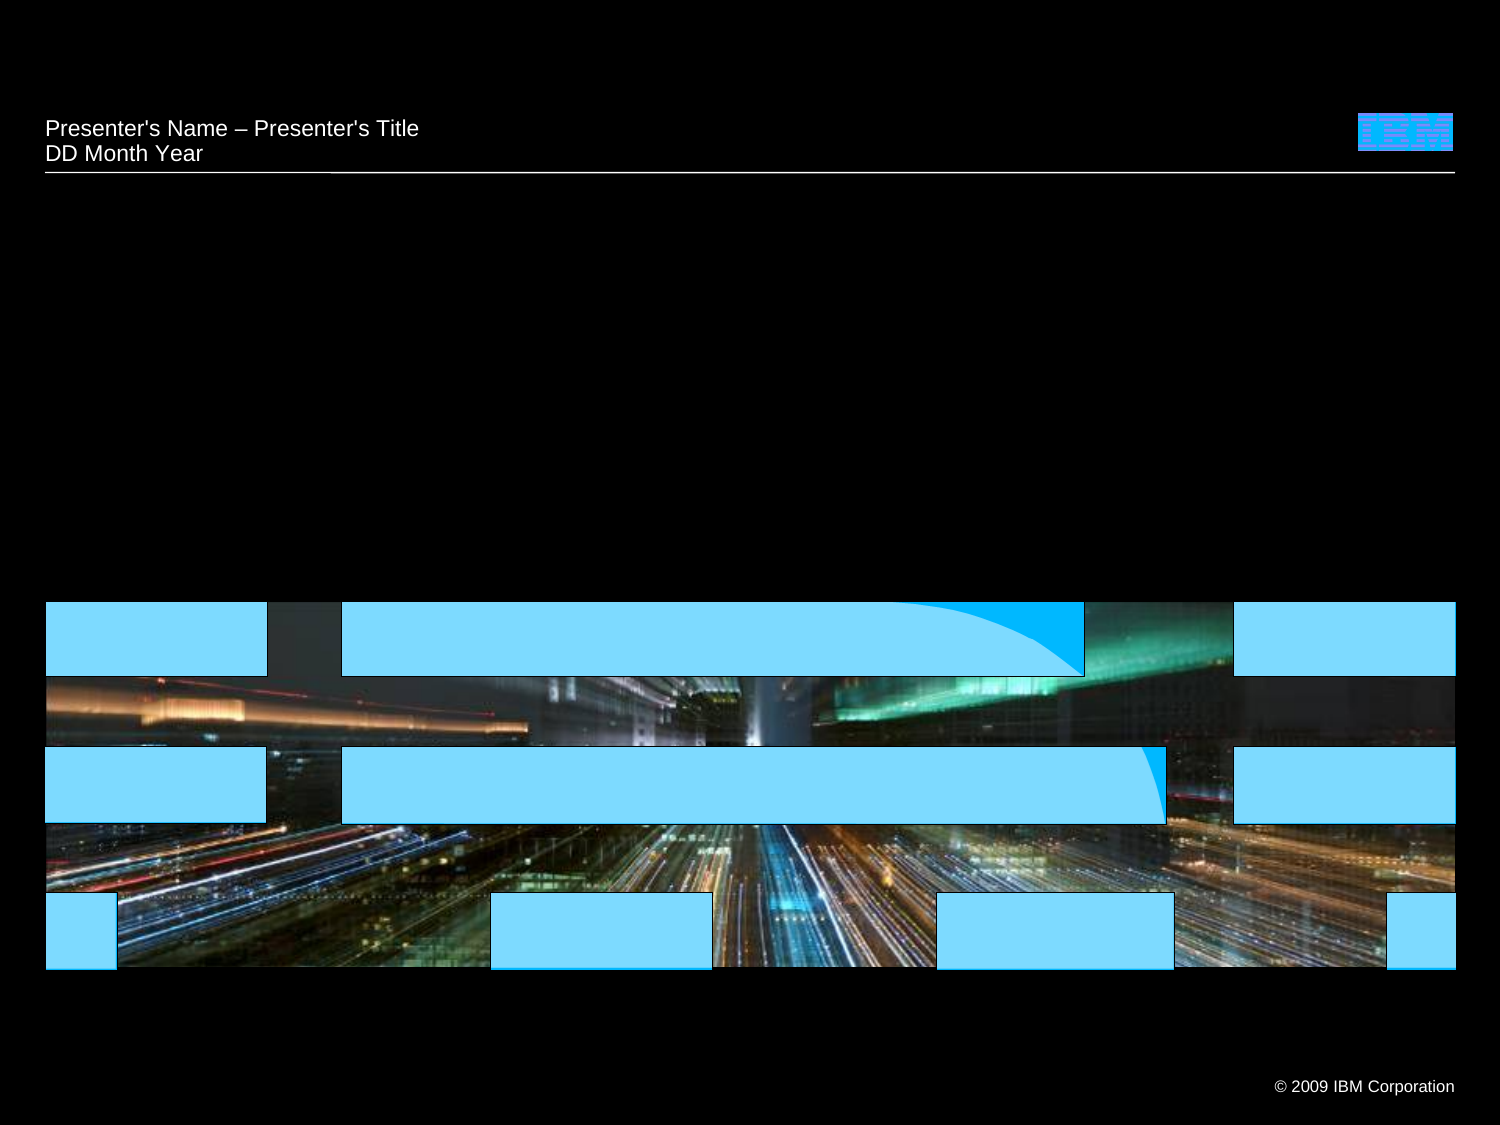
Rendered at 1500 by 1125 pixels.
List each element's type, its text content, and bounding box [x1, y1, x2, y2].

picture [1234, 602, 1454, 676]
picture [46, 893, 115, 968]
picture [937, 893, 1174, 968]
picture [46, 602, 267, 676]
picture [45, 747, 266, 823]
picture [491, 893, 712, 967]
picture [46, 602, 1455, 967]
picture [342, 602, 1081, 676]
picture [1387, 893, 1456, 967]
picture [1234, 747, 1454, 824]
text_box Presenter's Name – Presenter's Title DD Month Year [30, 86, 1306, 175]
